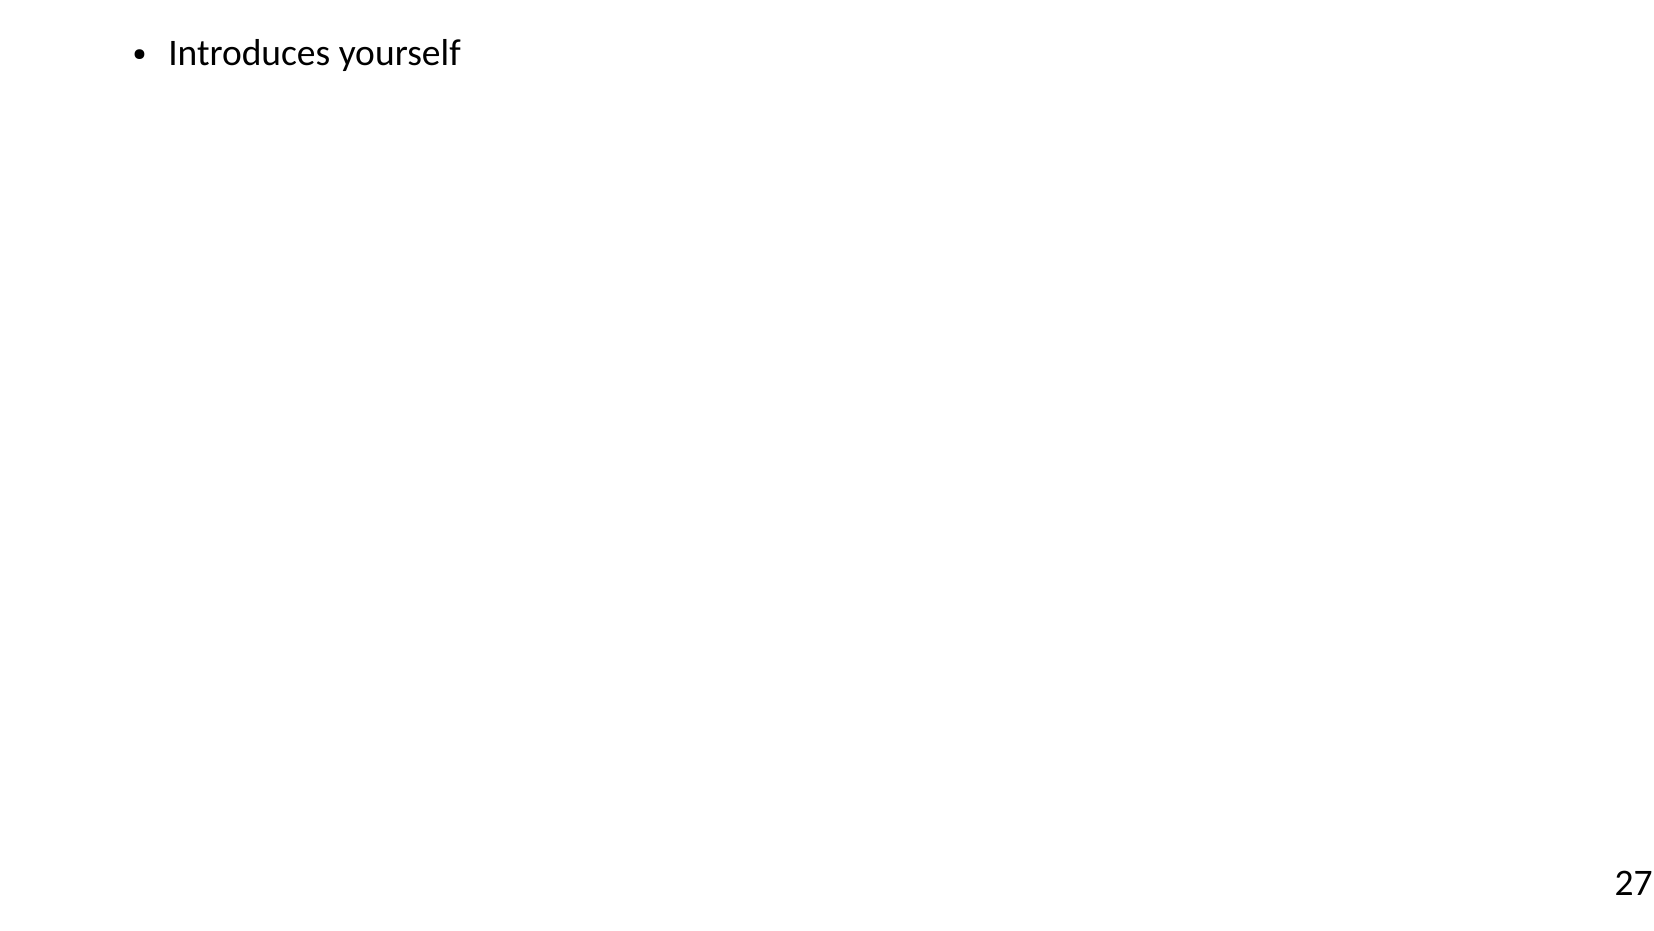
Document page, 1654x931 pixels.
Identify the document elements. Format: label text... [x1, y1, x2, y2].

text_box <number> [1479, 860, 1654, 931]
text_box Introduces yourself [118, 29, 1447, 83]
